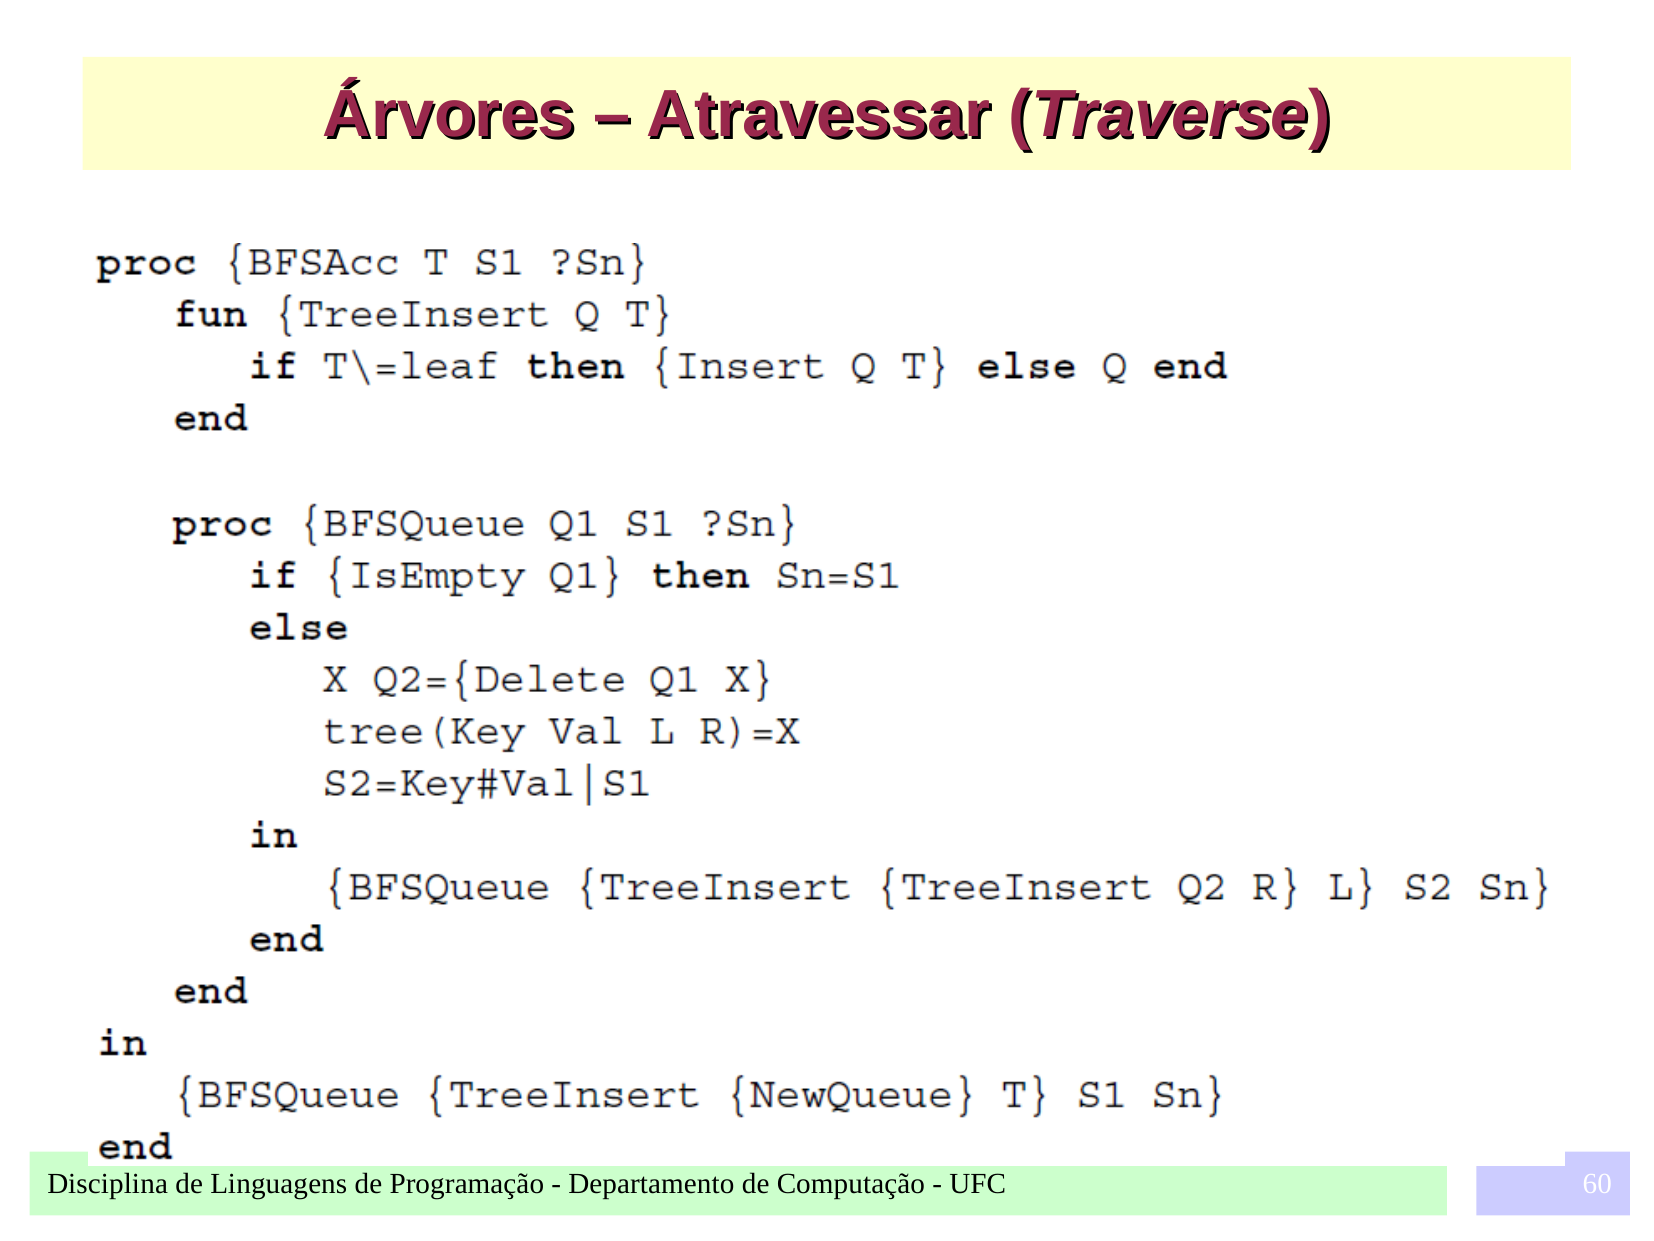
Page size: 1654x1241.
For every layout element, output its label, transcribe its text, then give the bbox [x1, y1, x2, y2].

title Árvores – Atravessar (Traverse) [82, 56, 1571, 170]
picture [88, 243, 1565, 1166]
